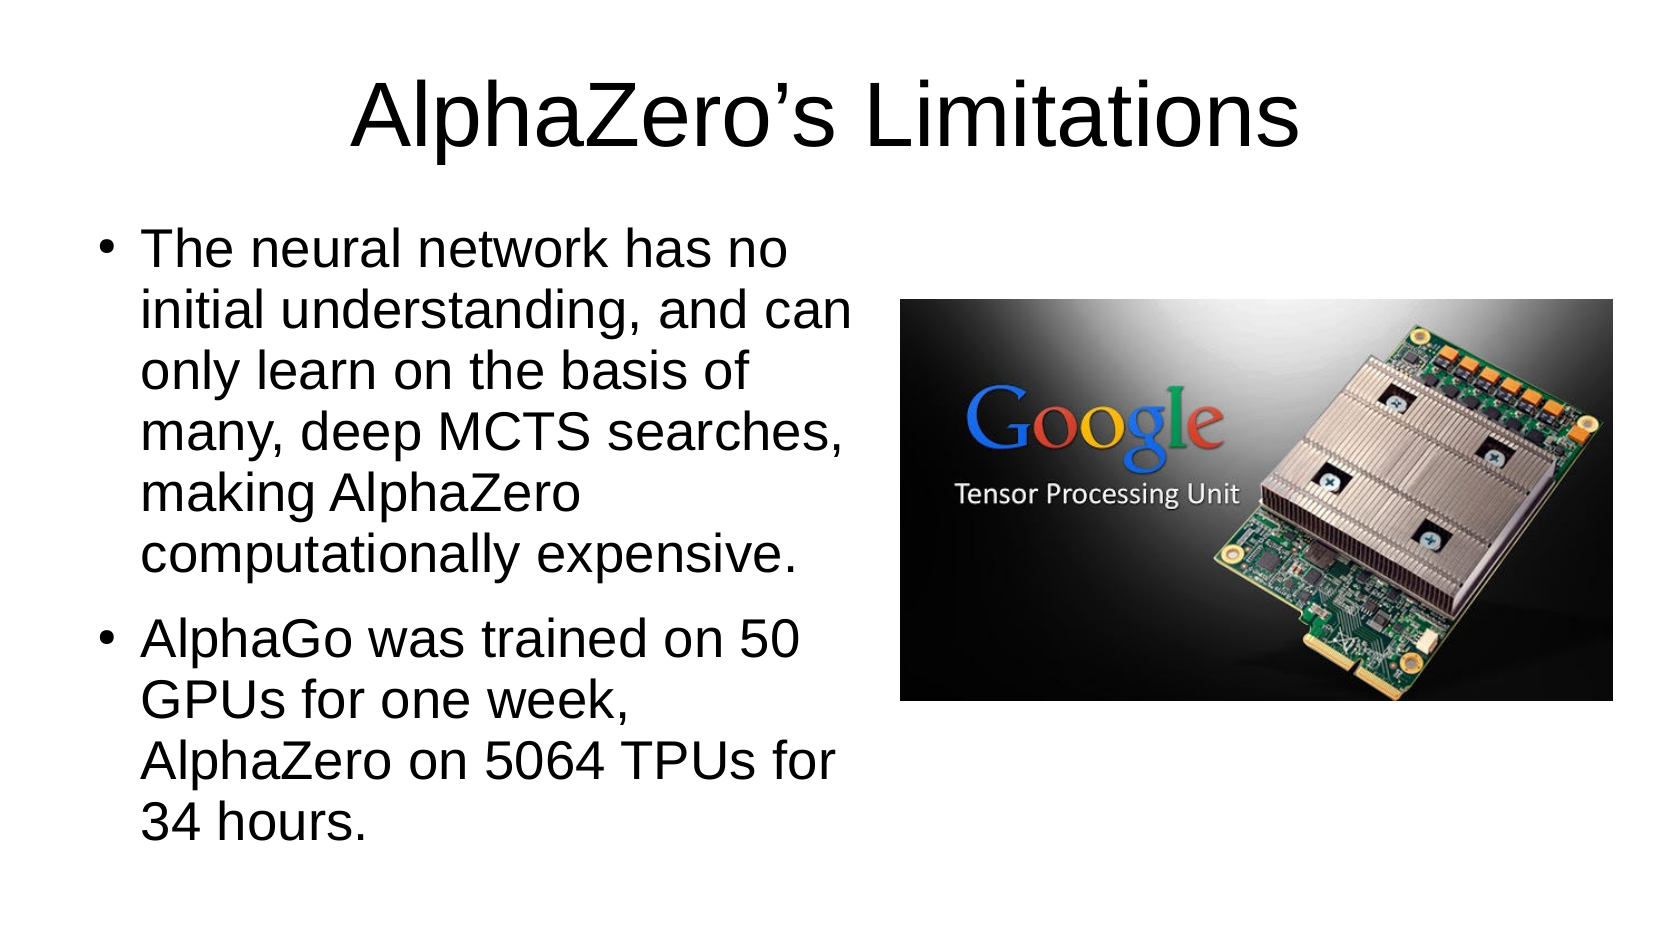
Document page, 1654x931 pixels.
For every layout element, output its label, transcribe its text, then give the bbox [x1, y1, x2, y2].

picture [900, 299, 1613, 701]
title AlphaZero’s Limitations [82, 37, 1571, 193]
list The neural network has no initial understanding, and can only learn on the basis of many, deep MCTS searches, making AlphaZero computationally expensive. AlphaGo was trained on 50 GPUs for one week, AlphaZero on 5064 TPUs for 34 hours. [82, 217, 863, 863]
